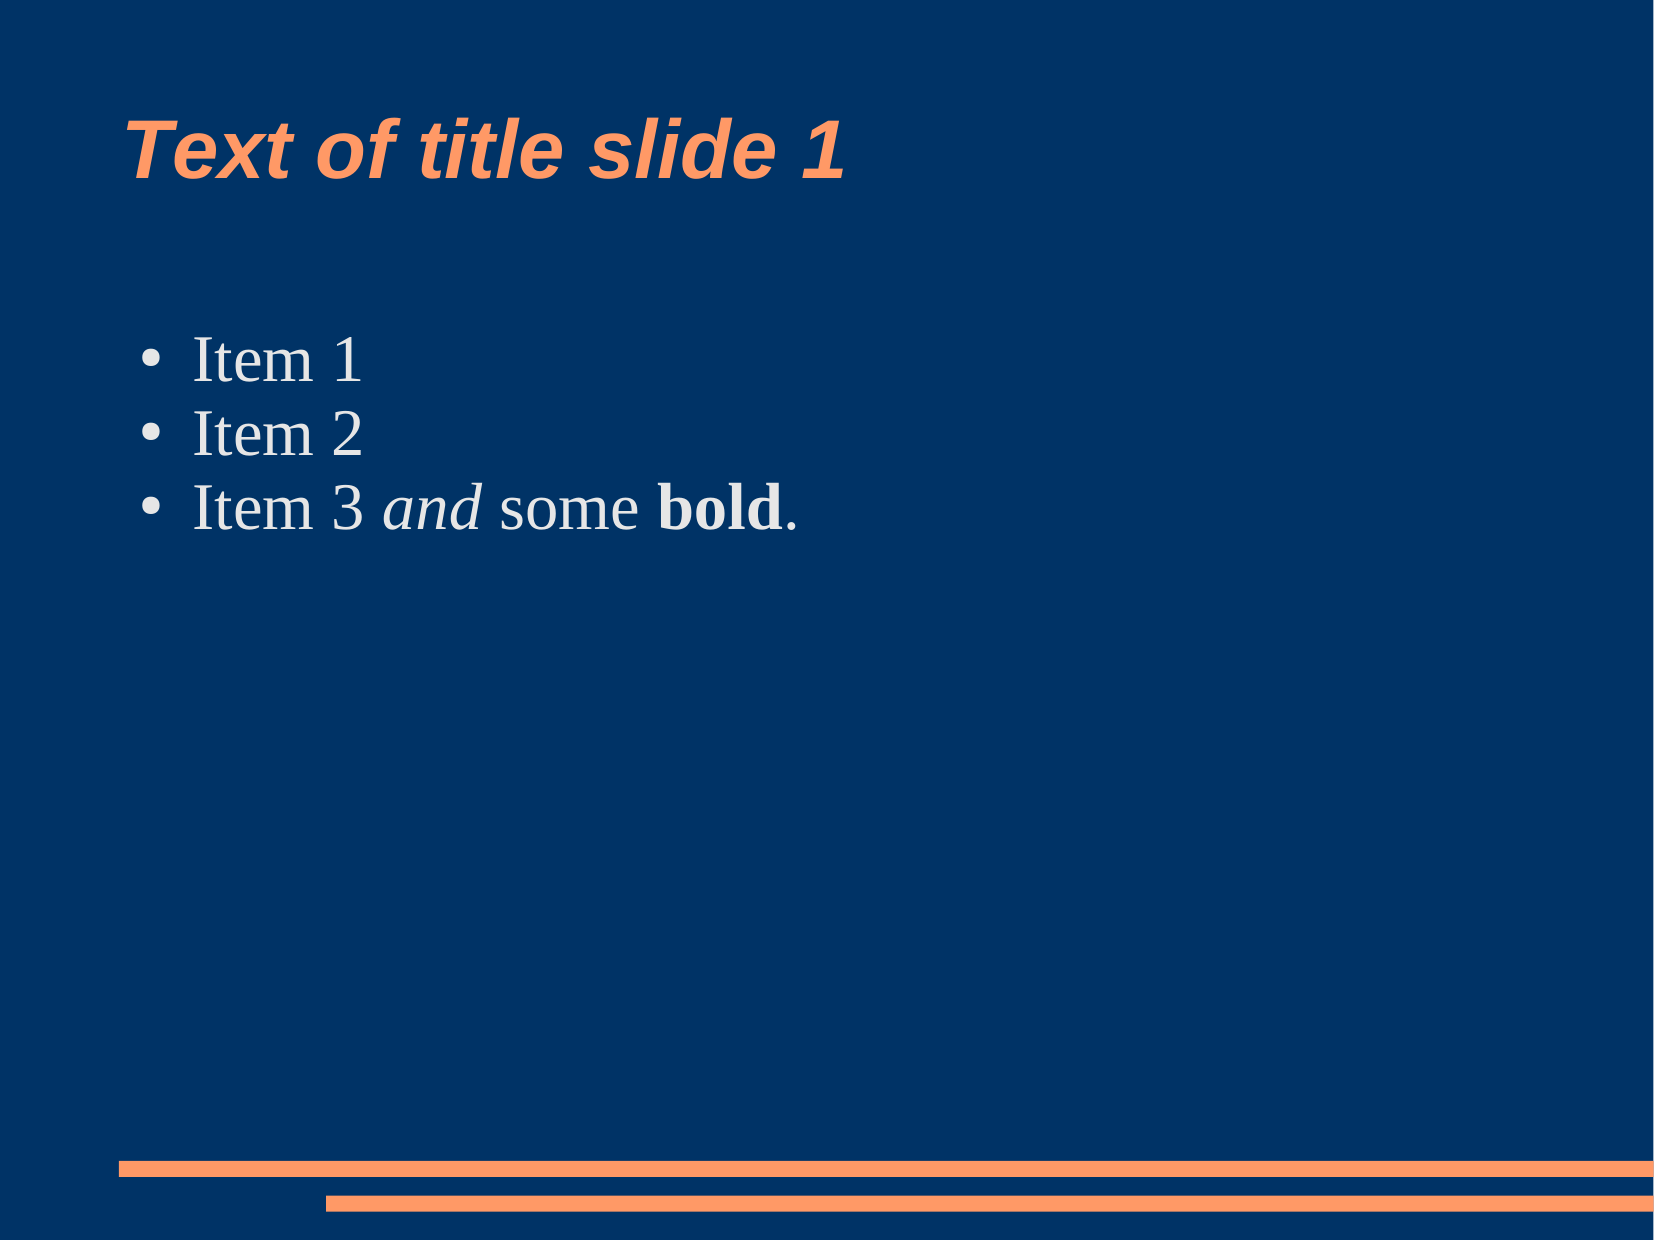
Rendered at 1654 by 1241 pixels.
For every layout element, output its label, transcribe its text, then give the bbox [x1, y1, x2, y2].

list Item 1 Item 2 Item 3 and some bold. [121, 322, 1561, 1132]
title Text of title slide 1 [121, 46, 1534, 254]
